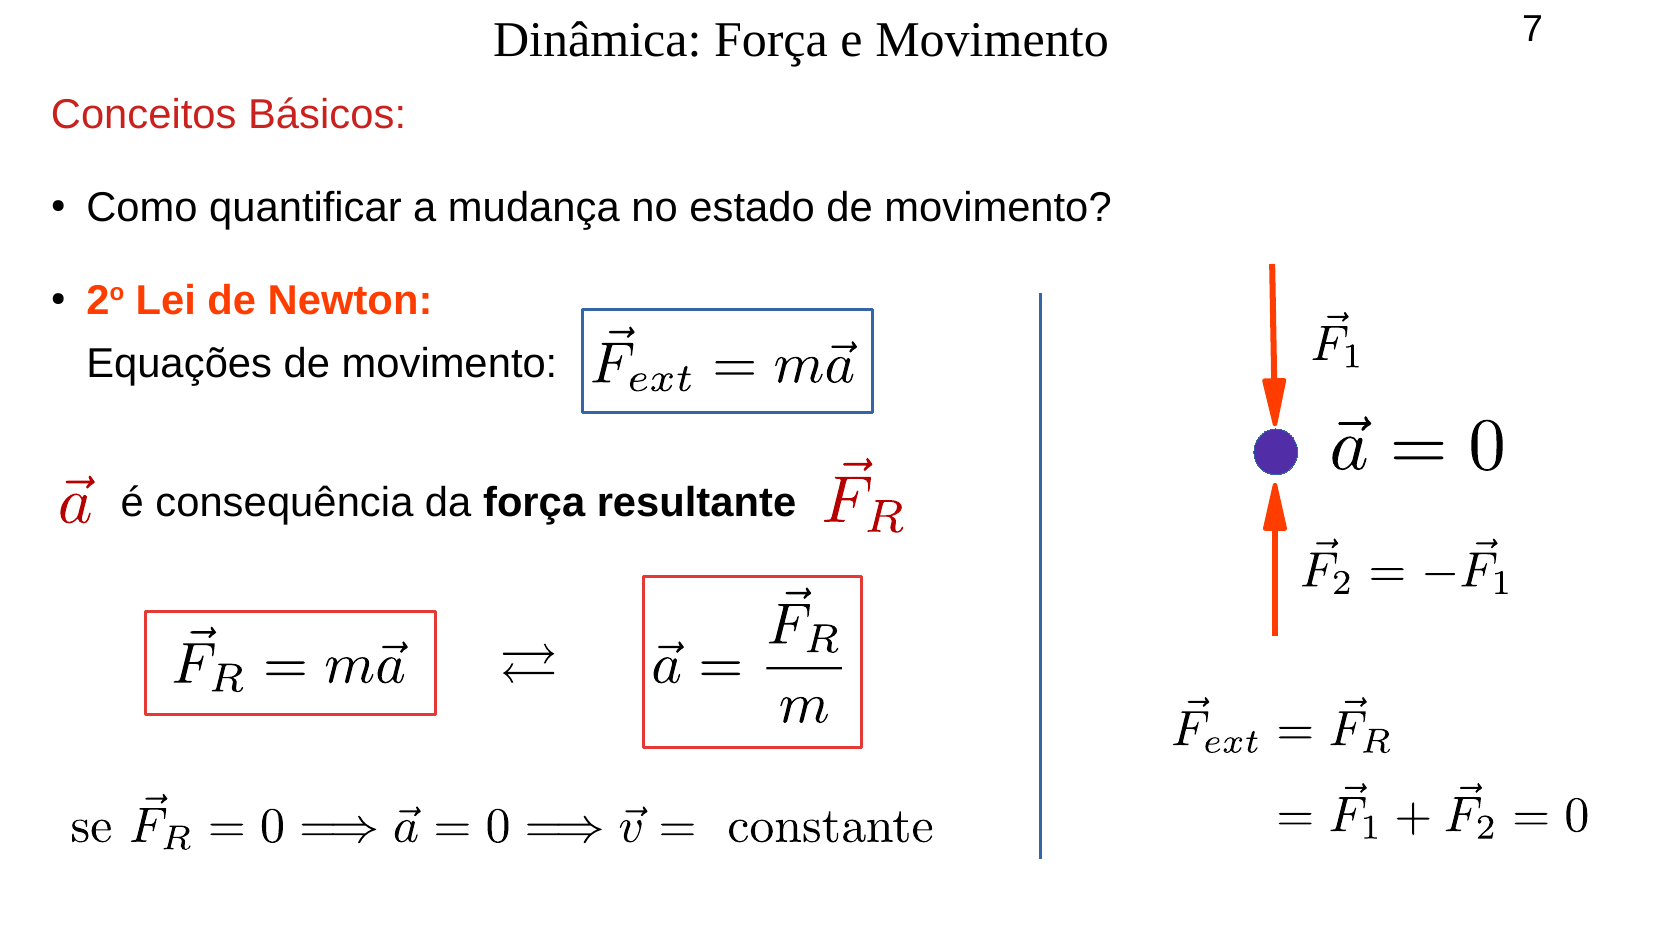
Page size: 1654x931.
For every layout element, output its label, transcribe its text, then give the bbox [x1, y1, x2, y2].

picture [818, 455, 906, 536]
picture [51, 472, 98, 526]
picture [169, 613, 434, 713]
picture [68, 791, 935, 852]
text_box 12 [1507, 0, 1654, 71]
text_box Conceitos Básicos: Como quantificar a mudança no estado de movimento? 2o Lei de Newton: Equações de movimento: é consequência da força resultante [36, 83, 1572, 533]
picture [645, 585, 845, 726]
picture [1171, 696, 1588, 839]
text_box Dinâmica: Força e Movimento [478, 0, 1149, 82]
picture [587, 324, 860, 394]
text_box [1253, 428, 1298, 475]
picture [1308, 309, 1361, 370]
picture [169, 585, 642, 726]
picture [1321, 413, 1506, 474]
picture [1297, 536, 1510, 596]
